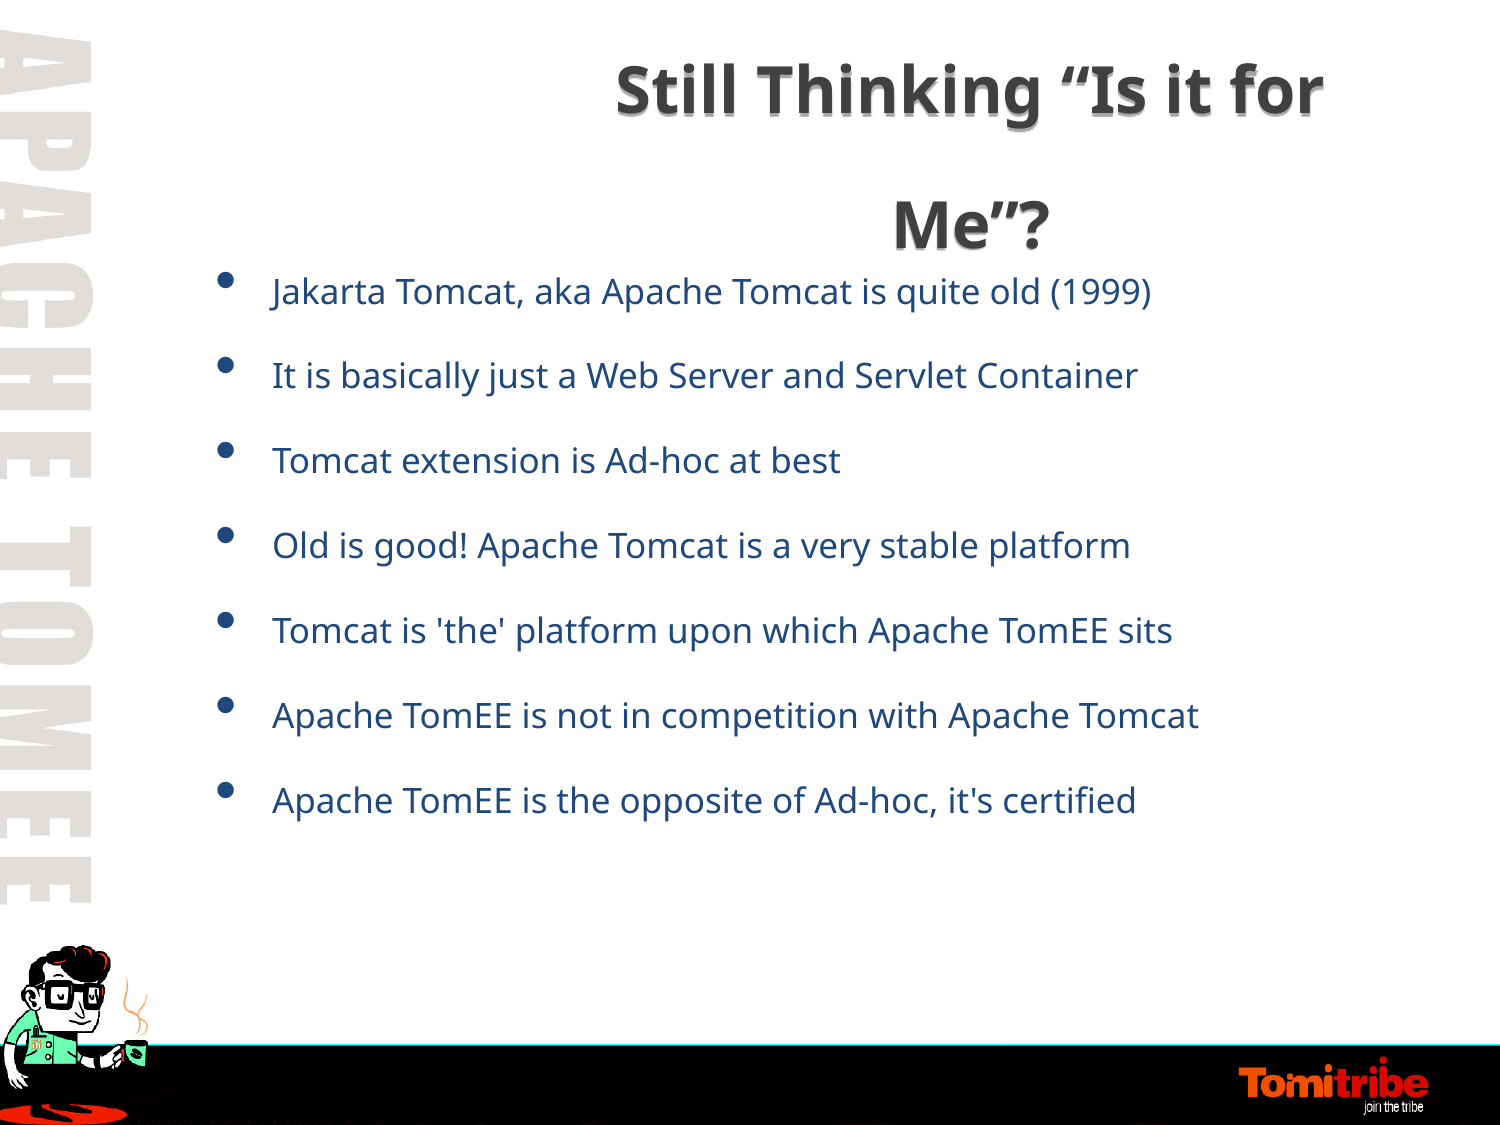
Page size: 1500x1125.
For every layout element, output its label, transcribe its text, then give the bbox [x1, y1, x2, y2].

picture [0, 0, 1500, 1125]
title Still Thinking “Is it for Me”? [545, 59, 1396, 213]
text_box Jakarta Tomcat, aka Apache Tomcat is quite old (1999) It is basically just a Web Server and Servlet Container Tomcat extension is Ad-hoc at best Old is good! Apache Tomcat is a very stable platform Tomcat is 'the' platform upon which Apache TomEE sits Apache TomEE is not in competition with Apache Tomcat Apache TomEE is the opposite of Ad-hoc, it's certified [200, 236, 1371, 862]
